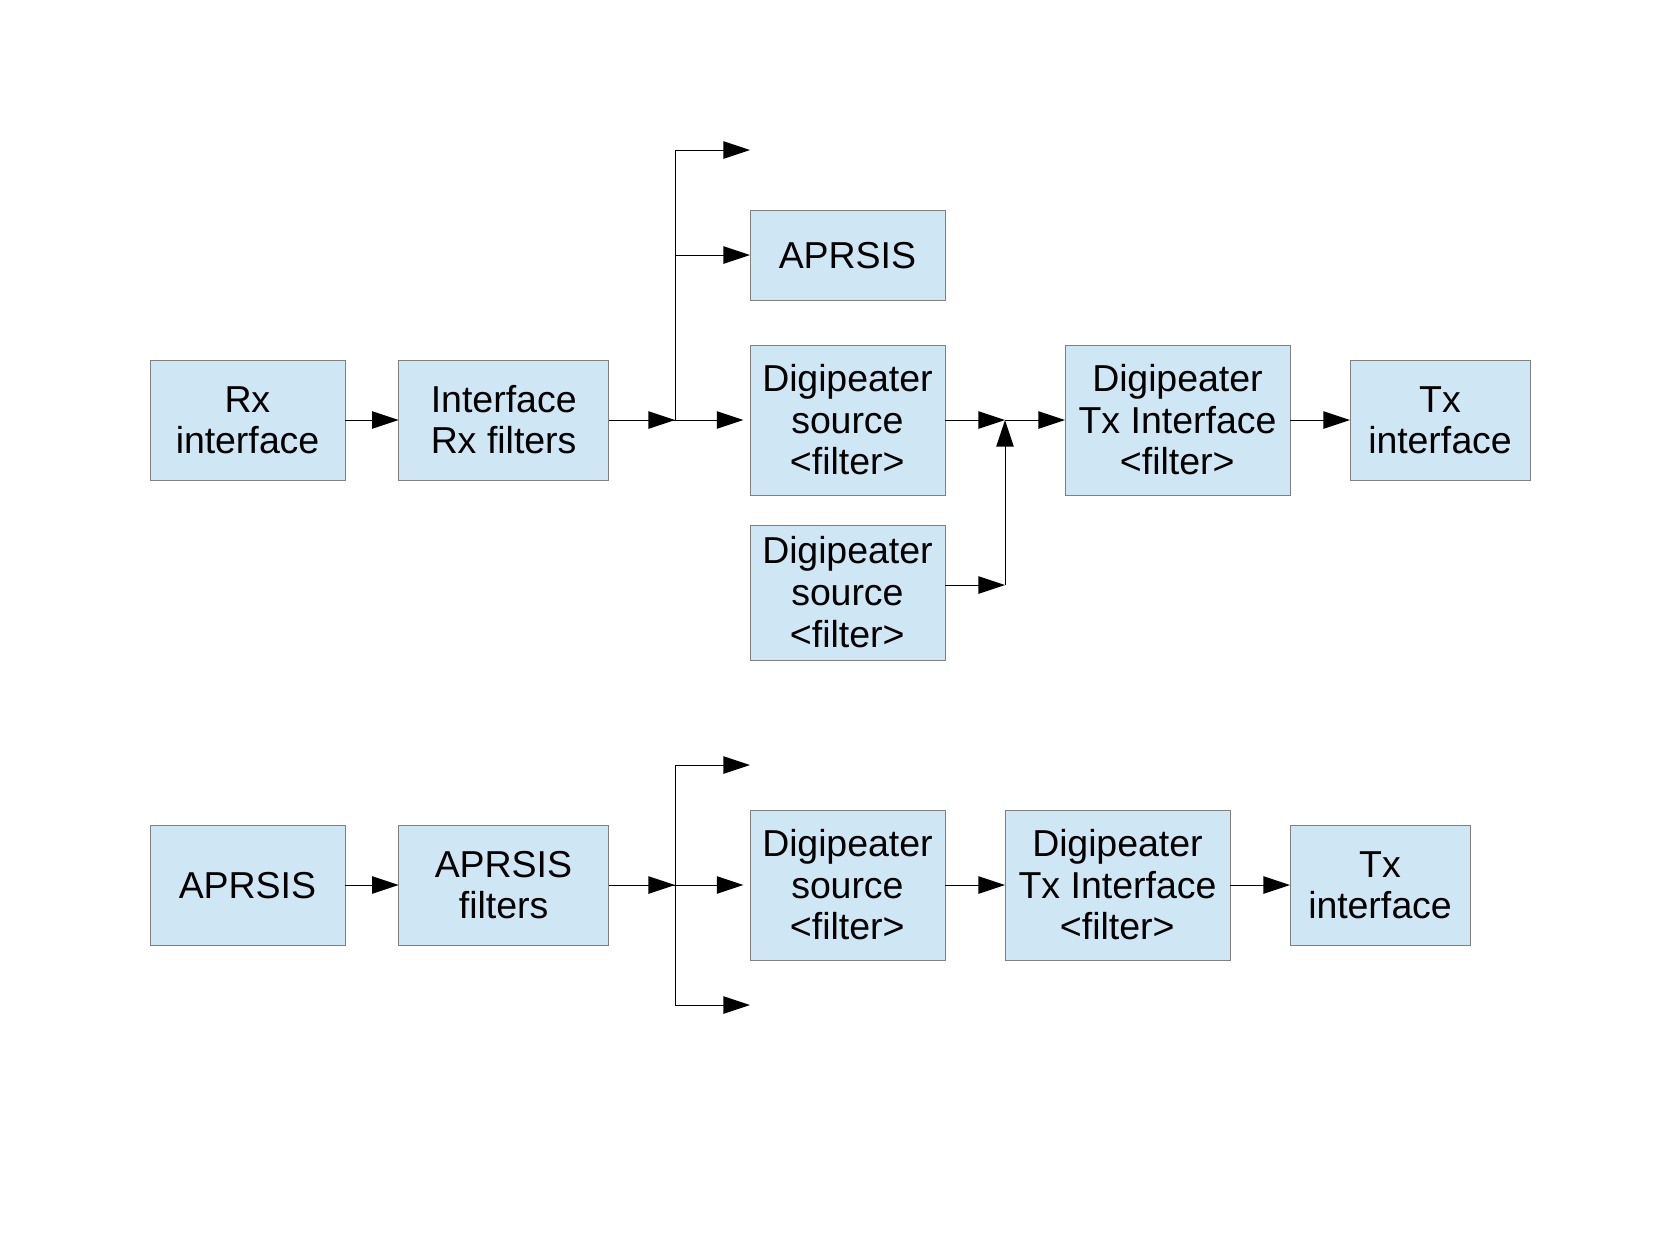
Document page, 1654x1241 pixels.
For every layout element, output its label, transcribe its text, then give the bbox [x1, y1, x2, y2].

text_box Tx interface [1350, 360, 1531, 481]
text_box Digipeater source <filter> [750, 525, 946, 661]
text_box Digipeater Tx Interface <filter> [1065, 345, 1291, 496]
text_box Digipeater Tx Interface <filter> [1005, 810, 1231, 961]
text_box APRSIS [750, 210, 946, 301]
text_box Rx interface [150, 360, 346, 481]
text_box APRSIS [150, 825, 346, 946]
text_box Digipeater source <filter> [750, 345, 946, 496]
text_box Digipeater source <filter> [750, 810, 946, 961]
text_box Tx interface [1290, 825, 1471, 946]
text_box Interface Rx filters [398, 360, 609, 481]
text_box APRSIS filters [398, 825, 609, 946]
